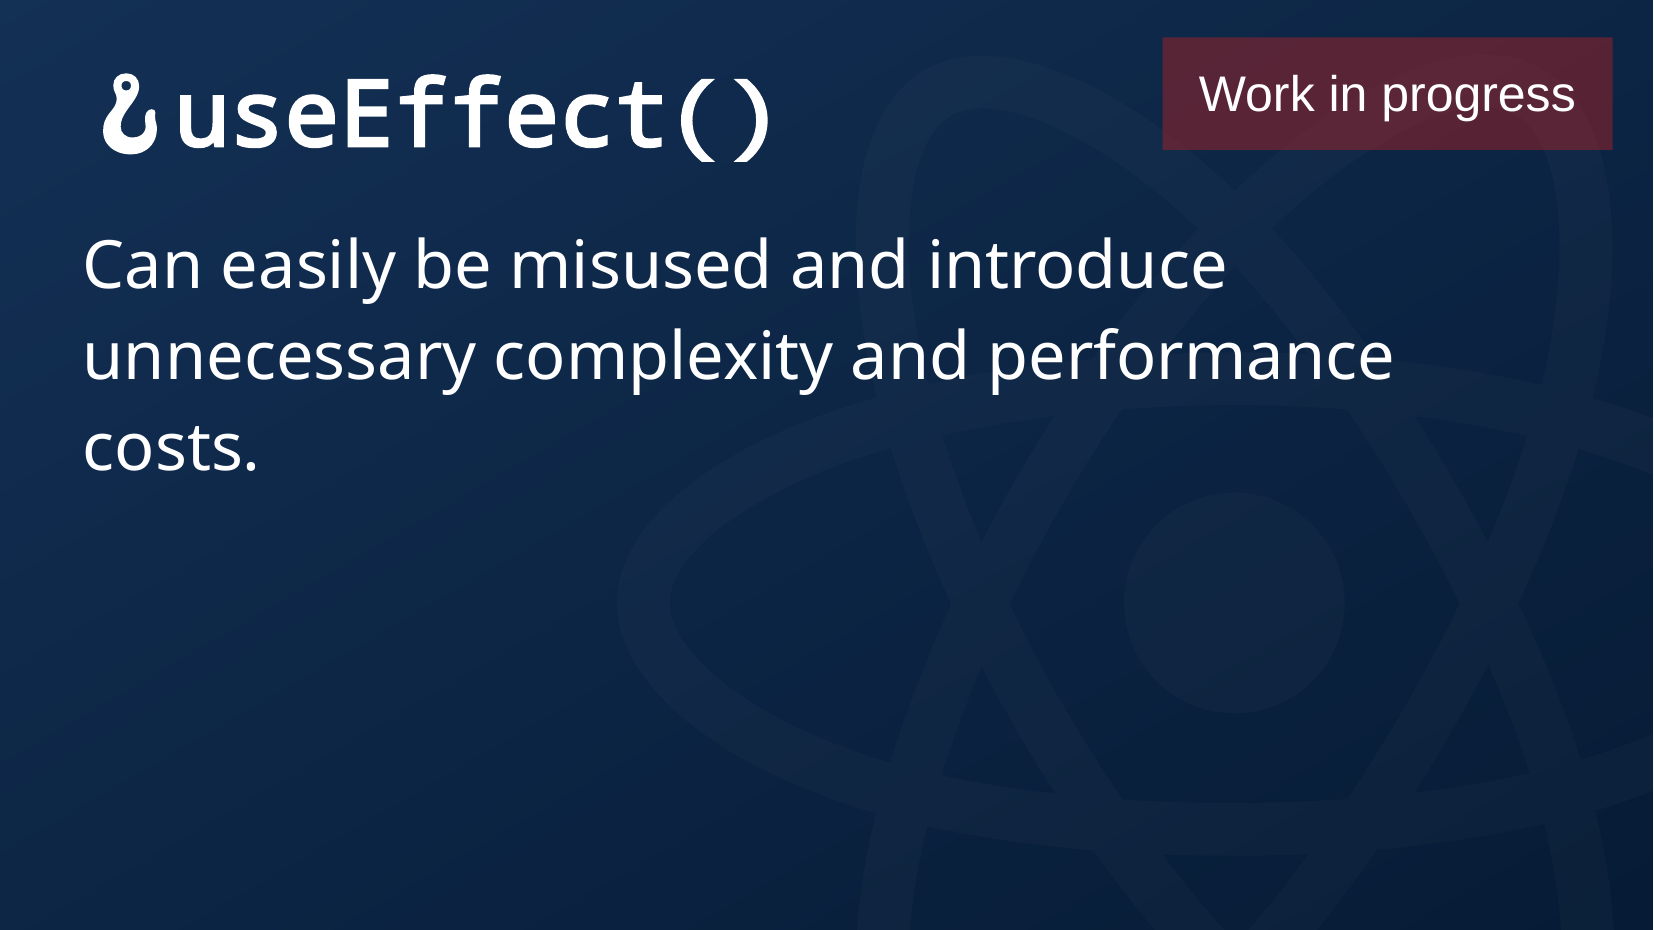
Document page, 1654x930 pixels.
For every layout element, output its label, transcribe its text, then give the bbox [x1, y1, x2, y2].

list Can easily be misused and introduce unnecessary complexity and performance costs. [82, 217, 1571, 757]
text_box Work in progress [1162, 37, 1613, 150]
title 🪝useEffect() [82, 37, 1571, 193]
